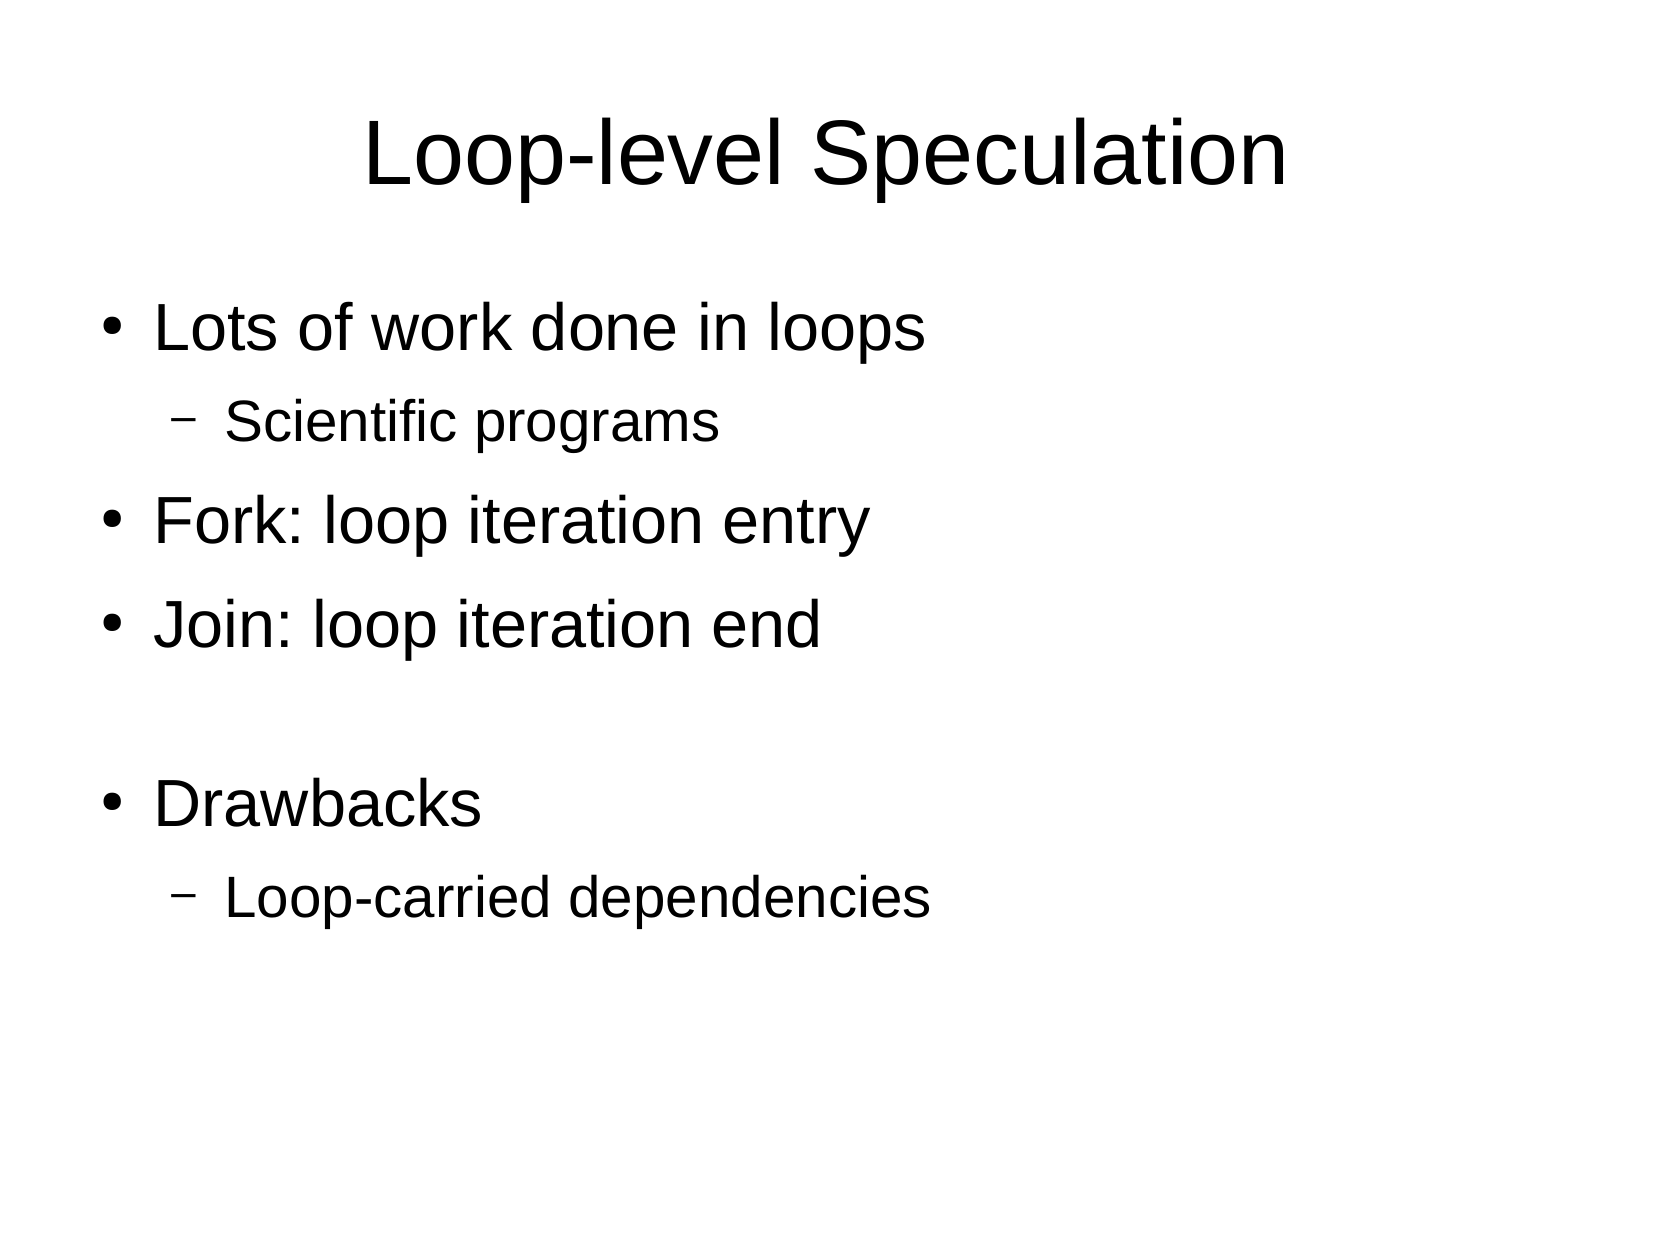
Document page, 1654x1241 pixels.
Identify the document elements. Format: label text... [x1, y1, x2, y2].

title Loop-level Speculation [82, 49, 1571, 257]
list Lots of work done in loops Scientific programs Fork: loop iteration entry Join: loop iteration end Drawbacks Loop-carried dependencies [82, 290, 1571, 1010]
